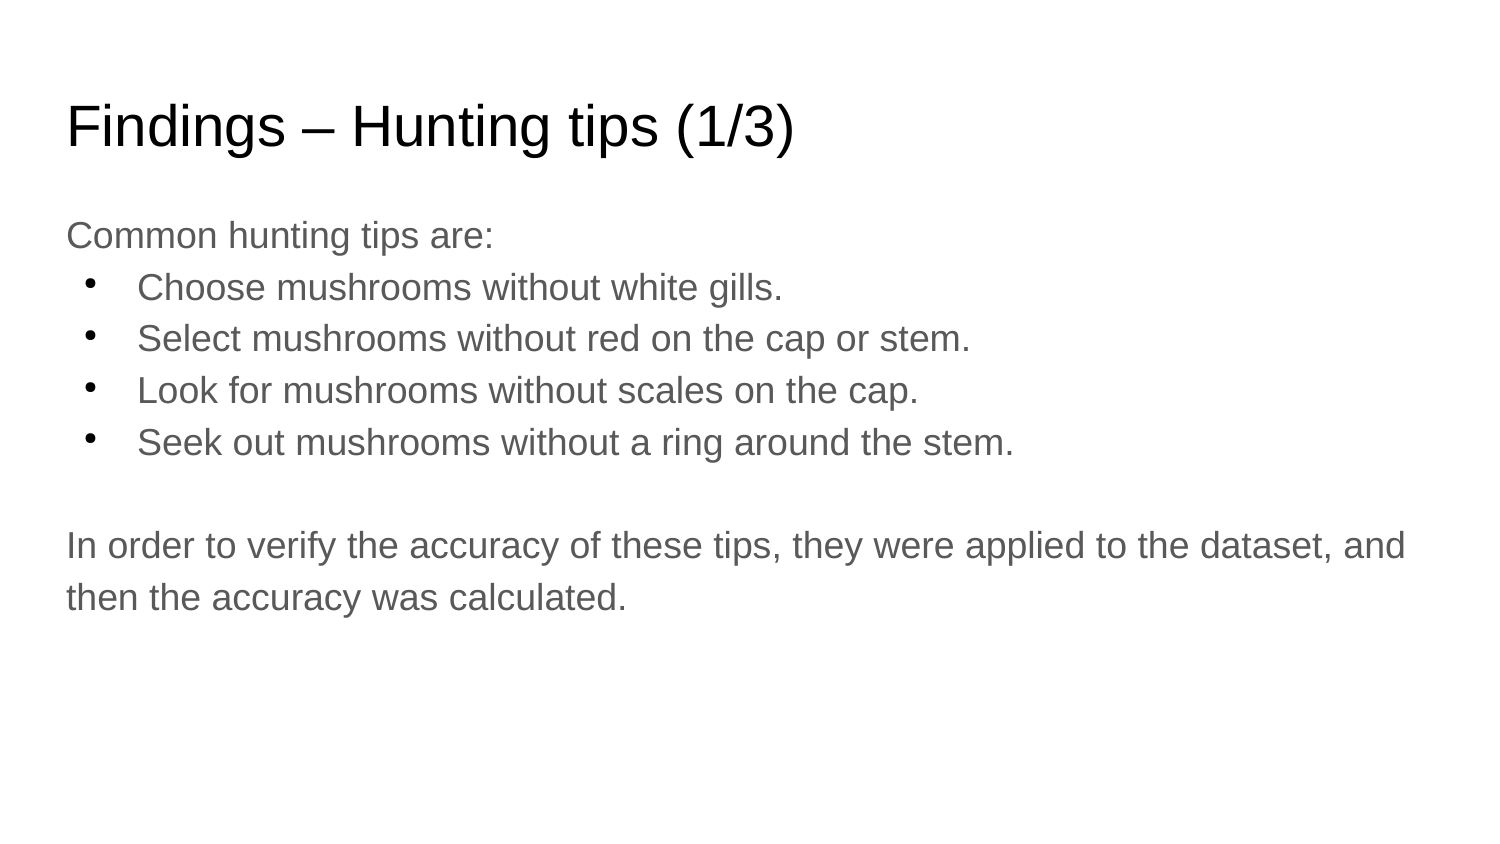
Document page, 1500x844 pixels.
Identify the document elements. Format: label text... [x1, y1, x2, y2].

title Findings – Hunting tips (1/3) [51, 72, 1449, 167]
list Common hunting tips are: Choose mushrooms without white gills. Select mushrooms without red on the cap or stem. Look for mushrooms without scales on the cap. Seek out mushrooms without a ring around the stem. In order to verify the accuracy of these tips, they were applied to the dataset, and then the accuracy was calculated. [51, 189, 1449, 750]
